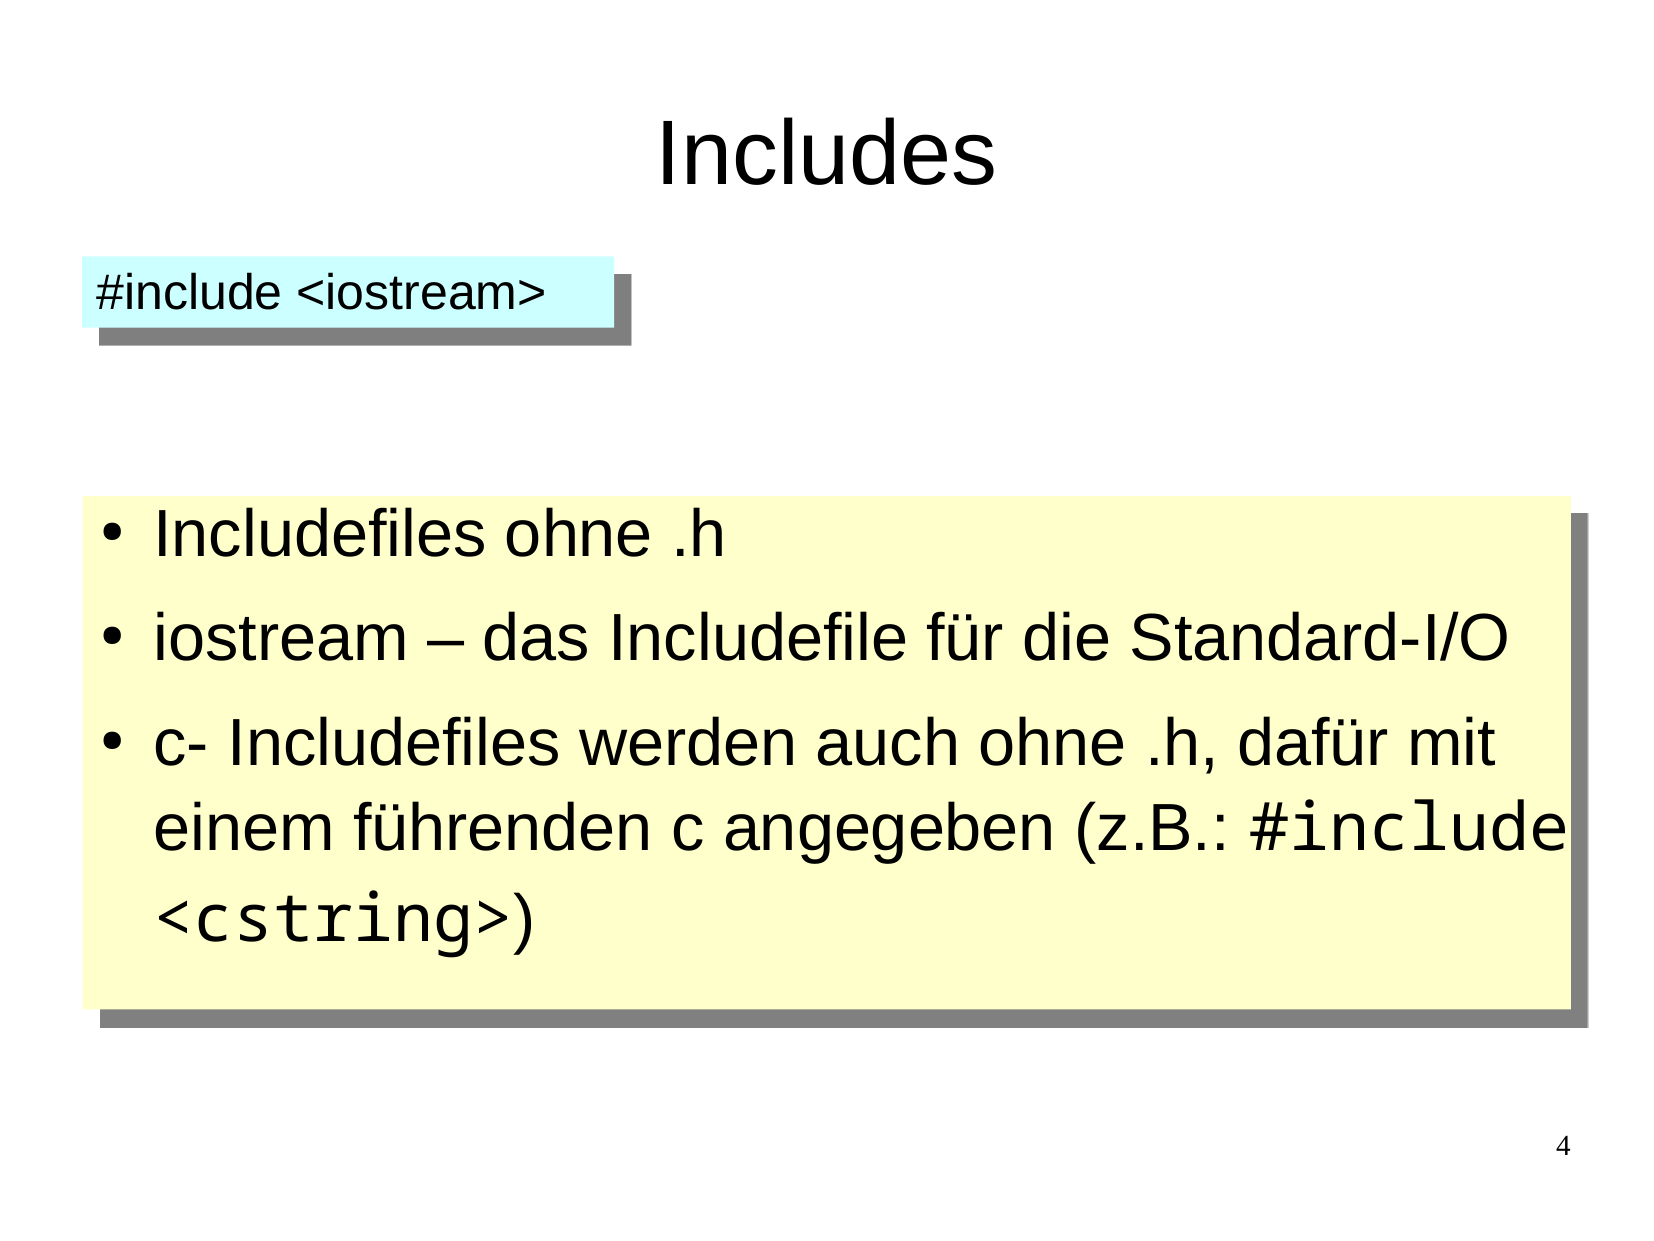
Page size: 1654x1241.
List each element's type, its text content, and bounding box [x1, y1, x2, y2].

text_box #include <iostream> [82, 256, 615, 328]
title Includes [82, 49, 1571, 257]
list Includefiles ohne .h iostream – das Includefile für die Standard-I/O c- Includefiles werden auch ohne .h, dafür mit einem führenden c angegeben (z.B.: #include <cstring>) [82, 496, 1571, 1010]
